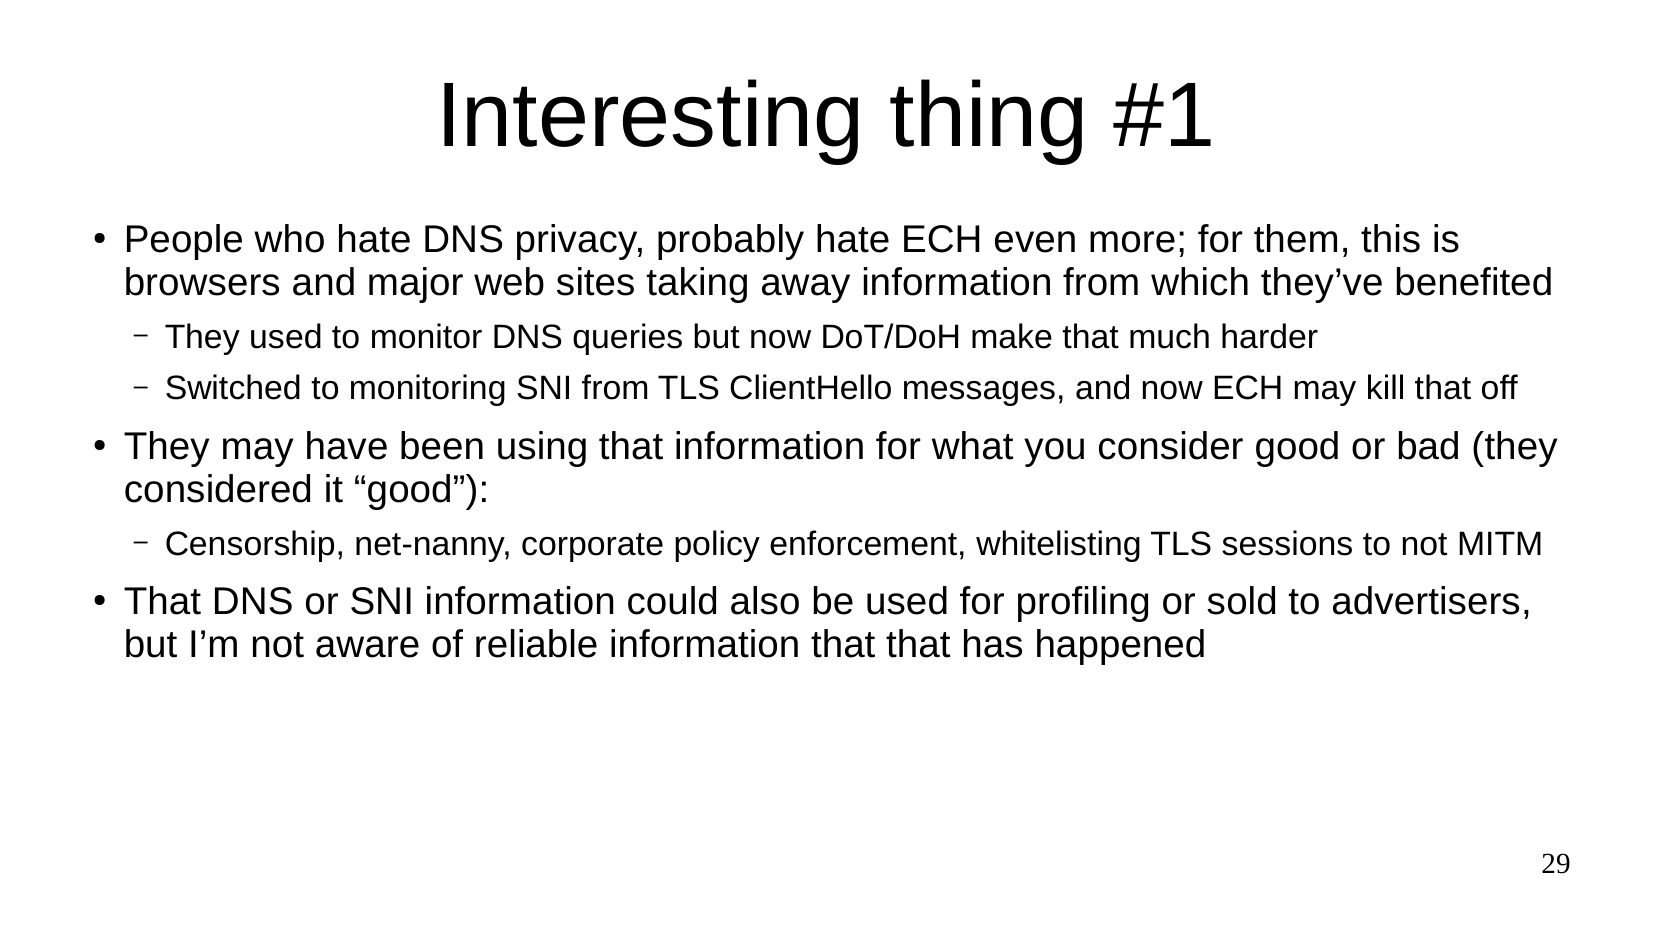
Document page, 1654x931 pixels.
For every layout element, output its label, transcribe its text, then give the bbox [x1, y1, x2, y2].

title Interesting thing #1 [82, 37, 1571, 193]
list People who hate DNS privacy, probably hate ECH even more; for them, this is browsers and major web sites taking away information from which they’ve benefited They used to monitor DNS queries but now DoT/DoH make that much harder Switched to monitoring SNI from TLS ClientHello messages, and now ECH may kill that off They may have been using that information for what you consider good or bad (they considered it “good”): Censorship, net-nanny, corporate policy enforcement, whitelisting TLS sessions to not MITM That DNS or SNI information could also be used for profiling or sold to advertisers, but I’m not aware of reliable information that that has happened [82, 217, 1571, 758]
